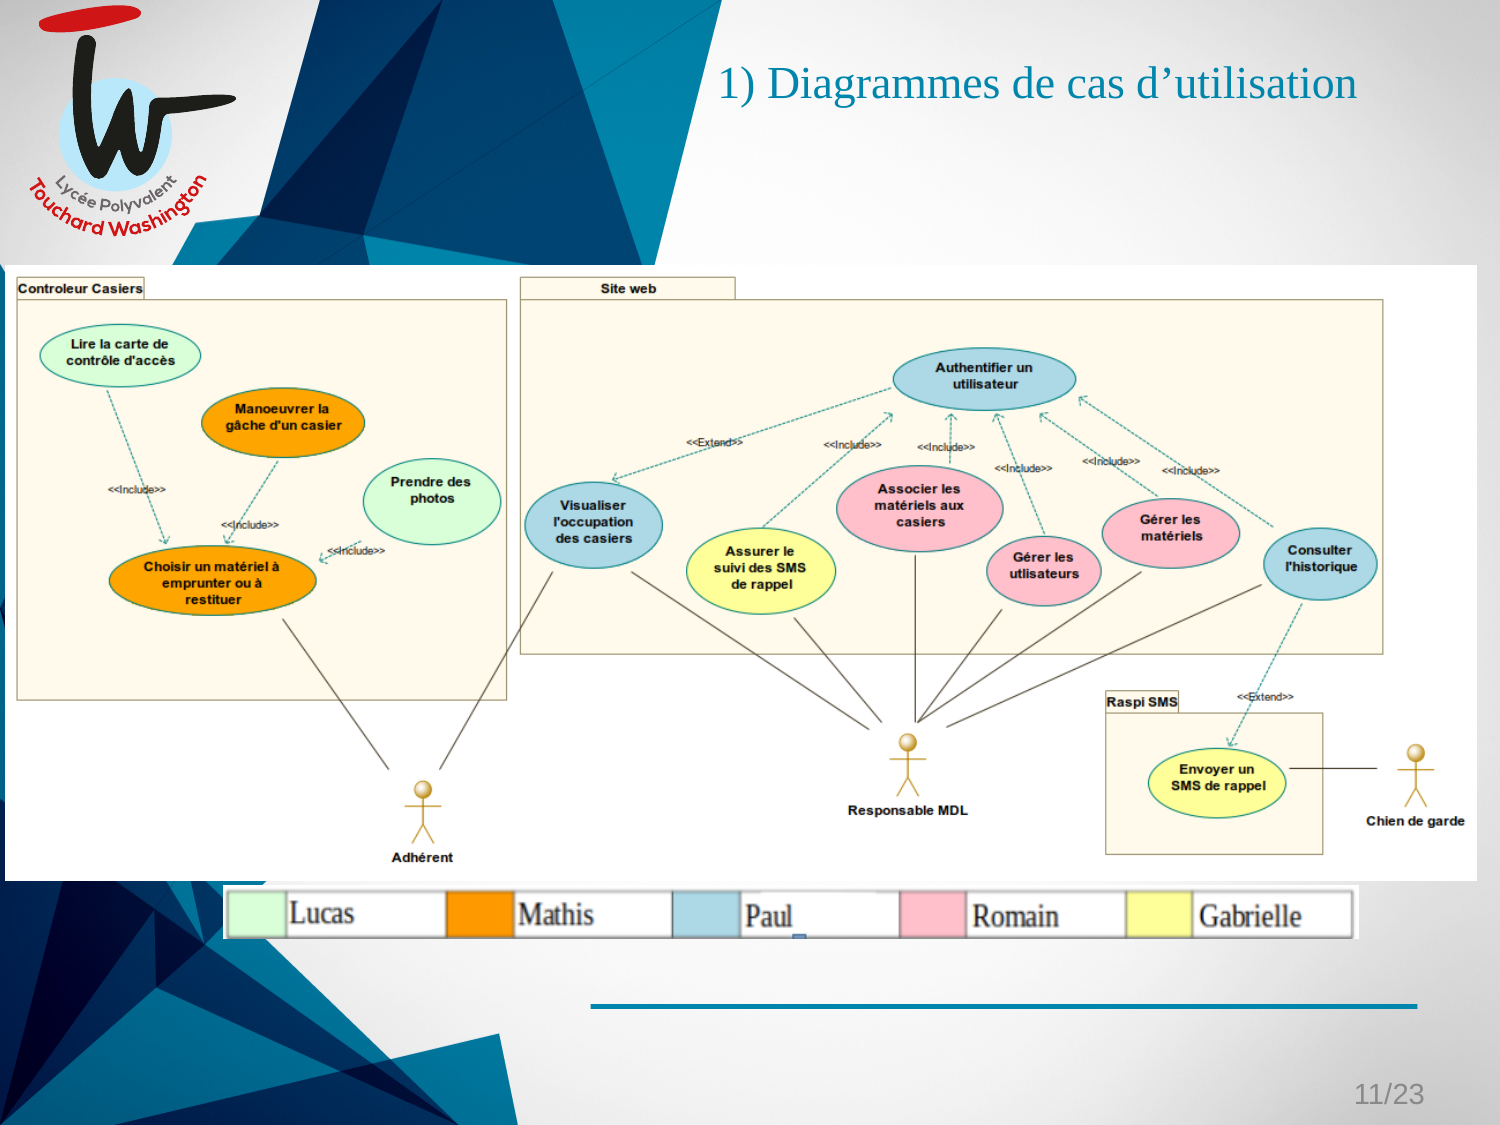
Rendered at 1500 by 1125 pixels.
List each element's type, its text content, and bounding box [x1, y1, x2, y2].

title 1) Diagrammes de cas d’utilisation [561, 0, 1359, 178]
picture [0, 0, 1500, 1125]
